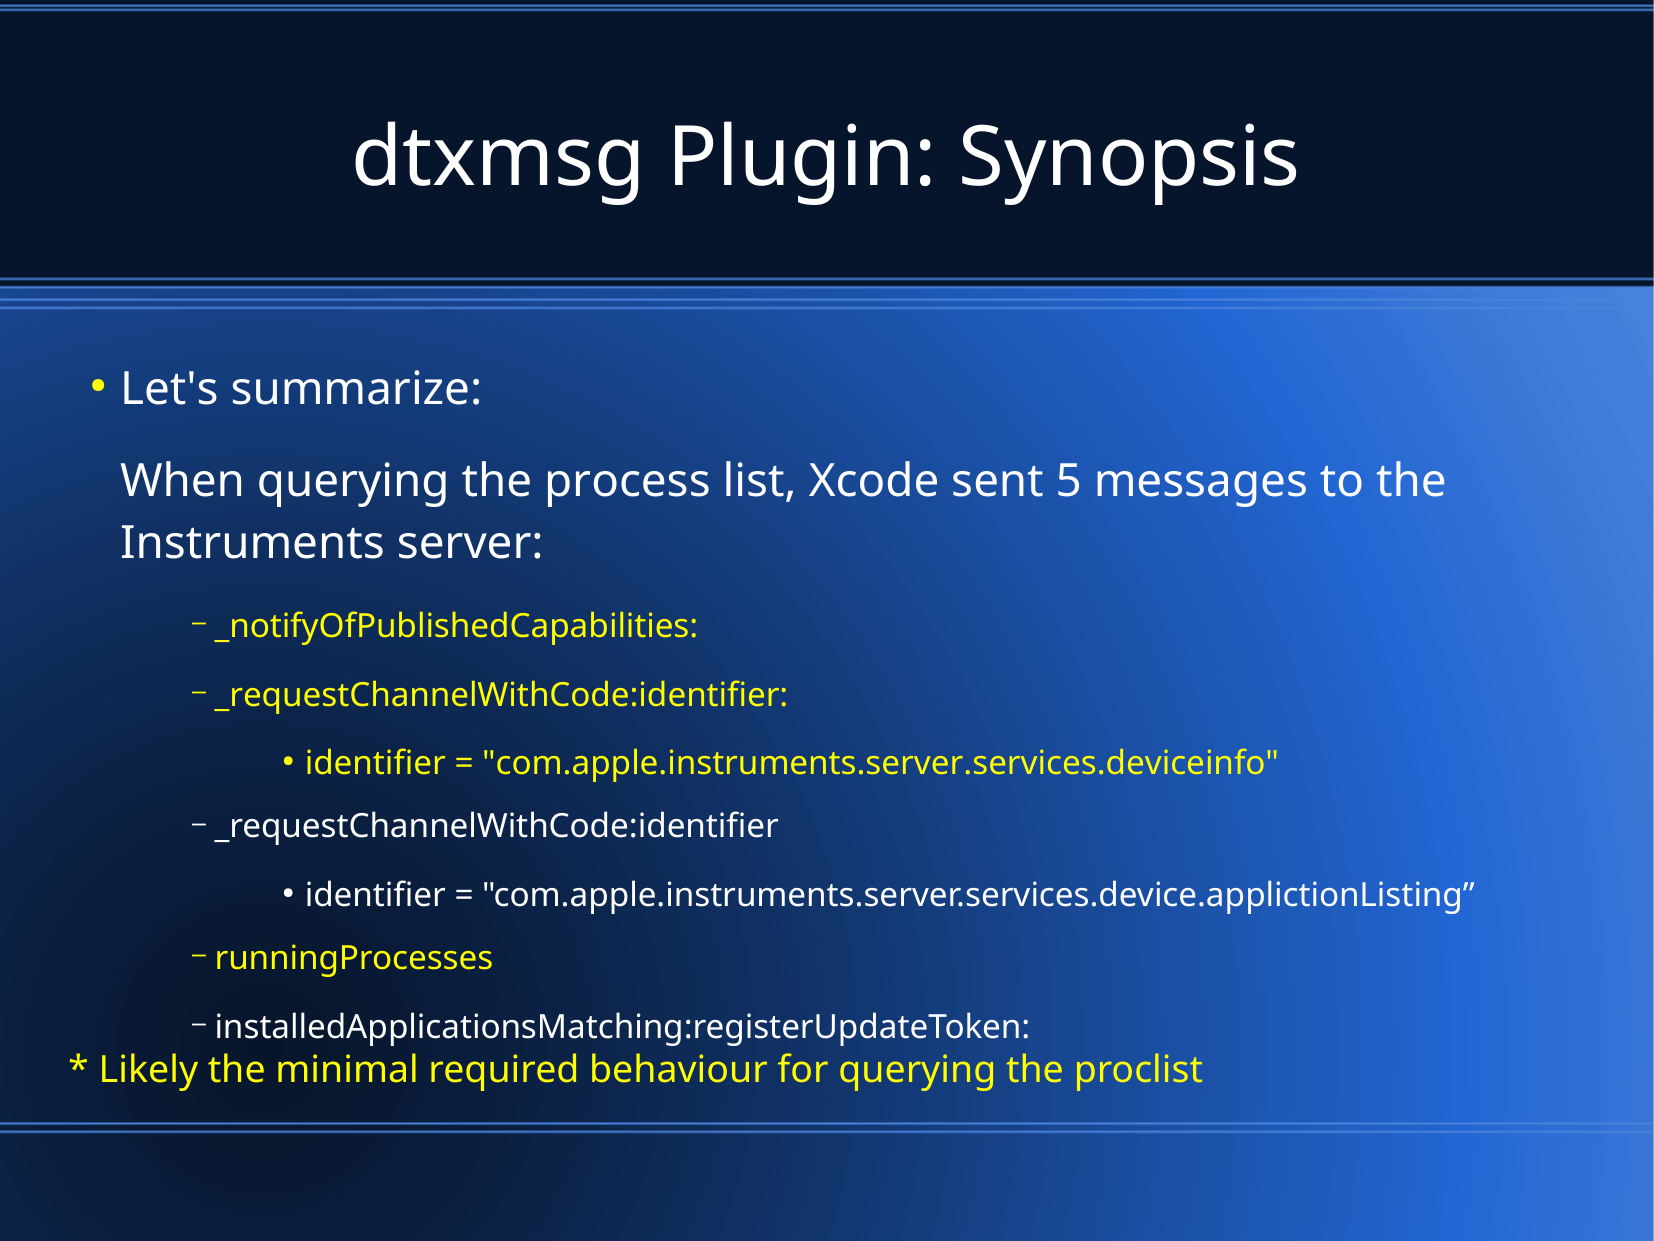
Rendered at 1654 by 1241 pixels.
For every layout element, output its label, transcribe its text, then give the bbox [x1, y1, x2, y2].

text_box * Likely the minimal required behaviour for querying the proclist [53, 1035, 1571, 1099]
title dtxmsg Plugin: Synopsis [82, 49, 1571, 257]
picture [0, 0, 1654, 1241]
list Let's summarize: When querying the process list, Xcode sent 5 messages to the Instruments server: _notifyOfPublishedCapabilities: _requestChannelWithCode:identifier: identifier = "com.apple.instruments.server.services.deviceinfo" _requestChannelWithCode:identifier identifier = "com.apple.instruments.server.services.device.applictionListing” runningProcesses installedApplicationsMatching:registerUpdateToken: [82, 355, 1571, 990]
